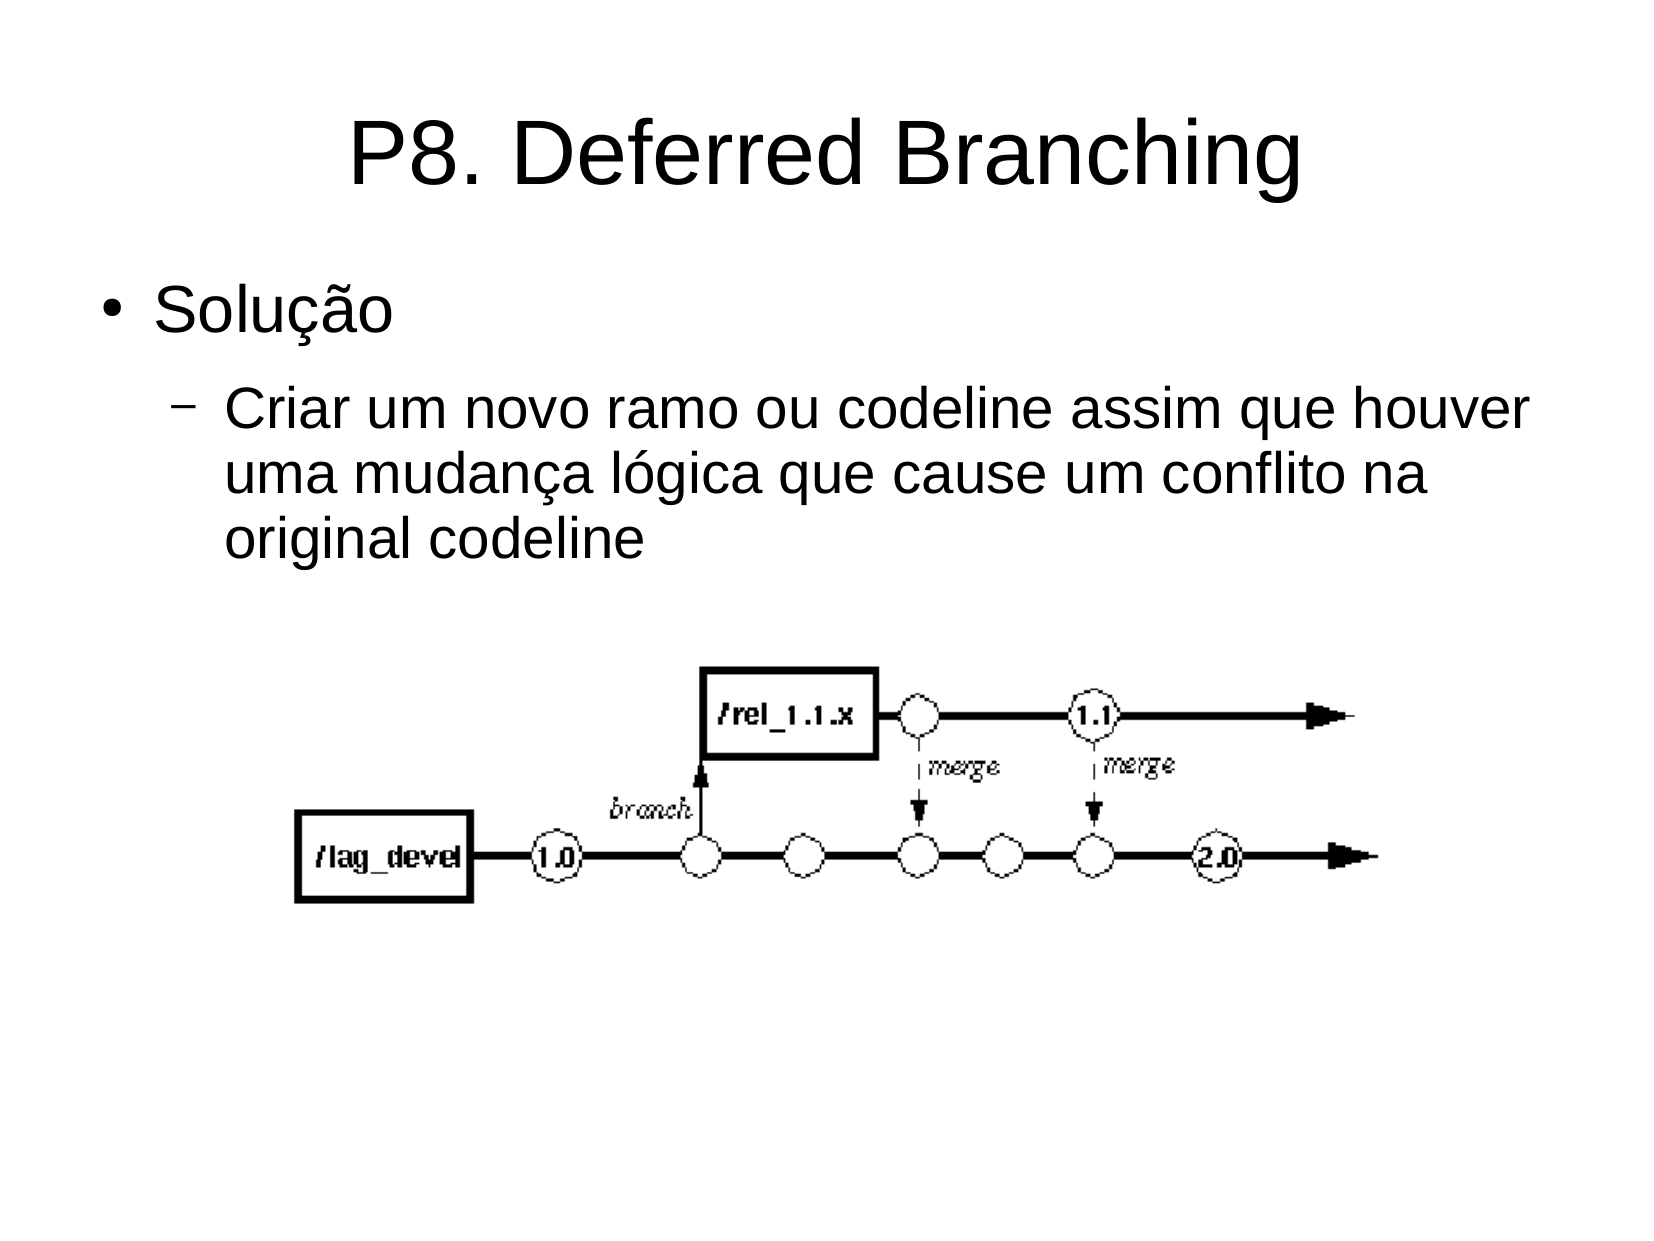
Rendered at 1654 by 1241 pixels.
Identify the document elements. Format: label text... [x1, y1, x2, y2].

picture [271, 637, 1394, 918]
list Solução Criar um novo ramo ou codeline assim que houver uma mudança lógica que cause um conflito na original codeline [82, 271, 1571, 991]
title P8. Deferred Branching [82, 49, 1571, 257]
